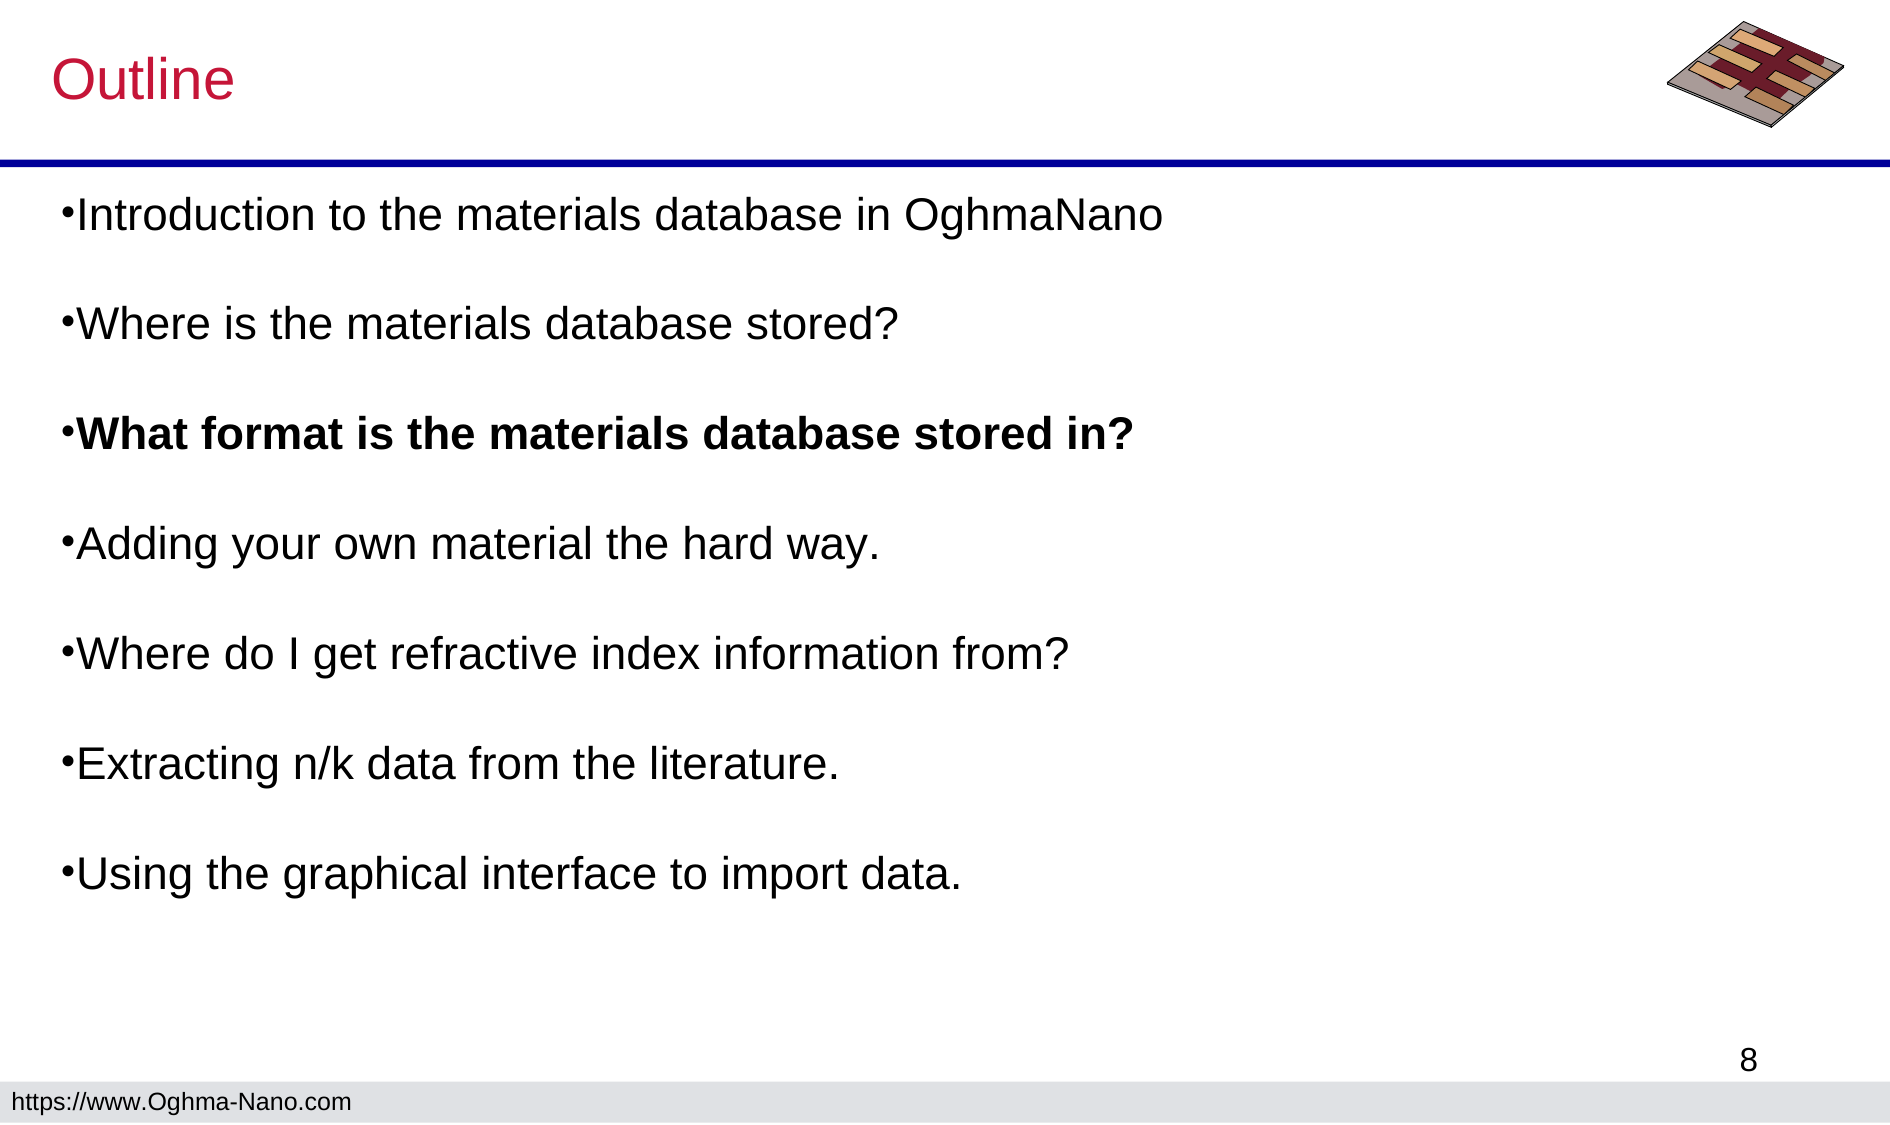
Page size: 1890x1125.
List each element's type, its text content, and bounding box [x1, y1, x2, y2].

title Outline [36, 6, 1575, 153]
text_box Introduction to the materials database in OghmaNano Where is the materials database stored? What format is the materials database stored in? Adding your own material the hard way. Where do I get refractive index information from? Extracting n/k data from the literature. Using the graphical interface to import data. [45, 176, 1890, 907]
text_box <number> [1724, 1030, 1890, 1101]
